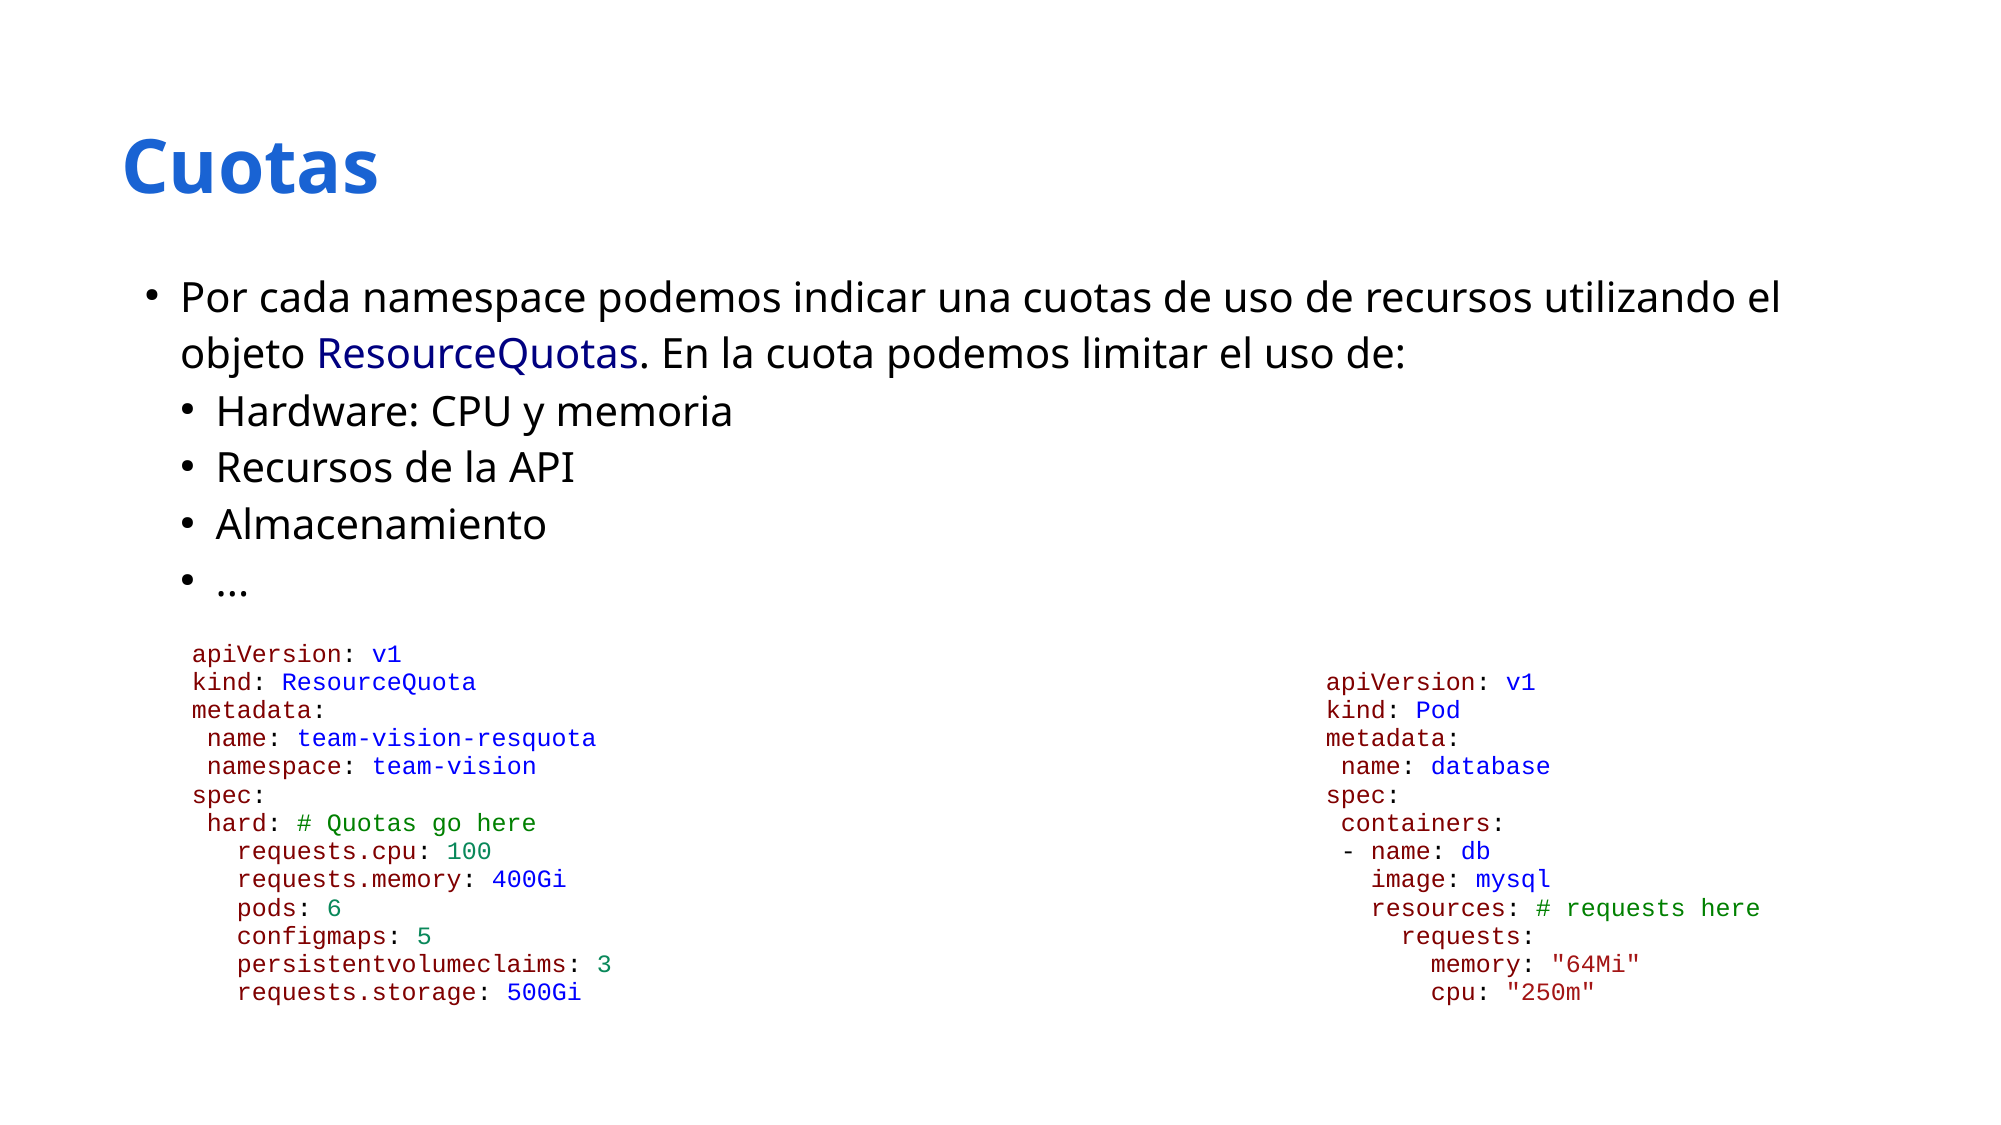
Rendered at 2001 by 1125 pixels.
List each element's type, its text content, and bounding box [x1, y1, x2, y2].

text_box Cuotas [106, 106, 1878, 293]
text_box apiVersion: v1 kind: ResourceQuota metadata: name: team-vision-resquota namespace: team-vision spec: hard: # Quotas go here requests.cpu: 100 requests.memory: 400Gi pods: 6 configmaps: 5 persistentvolumeclaims: 3 requests.storage: 500Gi [177, 633, 627, 1016]
text_box apiVersion: v1 kind: Pod metadata: name: database spec: containers: - name: db image: mysql resources: # requests here requests: memory: "64Mi" cpu: "250m" [1311, 662, 1776, 1016]
text_box Por cada namespace podemos indicar una cuotas de uso de recursos utilizando el objeto ResourceQuotas. En la cuota podemos limitar el uso de: Hardware: CPU y memoria Recursos de la API Almacenamiento ... [129, 259, 1890, 1053]
